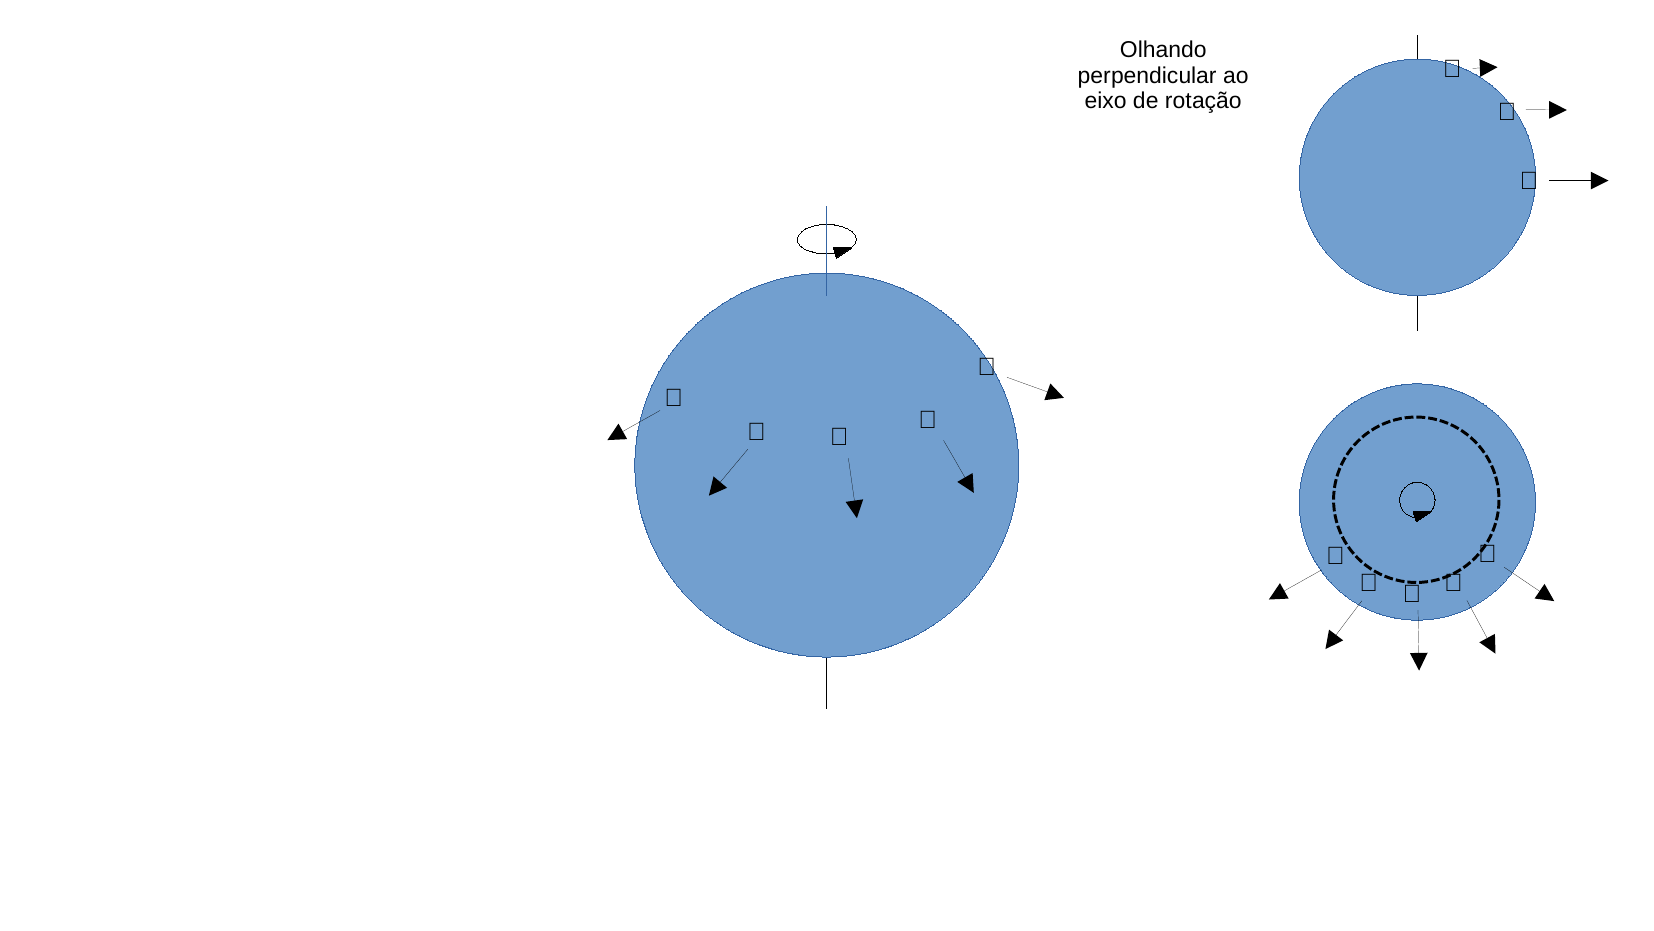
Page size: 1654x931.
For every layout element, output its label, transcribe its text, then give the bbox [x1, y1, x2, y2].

text_box 😬 [1463, 532, 1525, 576]
text_box 😬 [962, 344, 1024, 388]
text_box [1326, 577, 1344, 595]
text_box 😬 [1344, 561, 1406, 605]
text_box [1299, 59, 1535, 296]
text_box [634, 273, 1019, 658]
text_box [1490, 84, 1498, 90]
text_box [1419, 605, 1470, 621]
text_box 😬 [903, 398, 965, 441]
text_box 😬 [1311, 534, 1373, 577]
text_box 😬 [1504, 159, 1566, 203]
text_box 😬 [1482, 90, 1544, 133]
text_box 😬 [1428, 47, 1490, 90]
text_box [833, 247, 852, 259]
text_box Olhando perpendicular ao eixo de rotação [1062, 29, 1300, 121]
text_box 😬 [1388, 572, 1449, 616]
text_box [1359, 605, 1418, 621]
text_box [1299, 383, 1536, 572]
text_box [1491, 576, 1510, 595]
text_box [639, 392, 649, 421]
text_box 😬 [649, 376, 711, 419]
text_box 😬 [815, 415, 876, 459]
text_box 😬 [1429, 561, 1491, 605]
text_box 😬 [732, 409, 794, 453]
